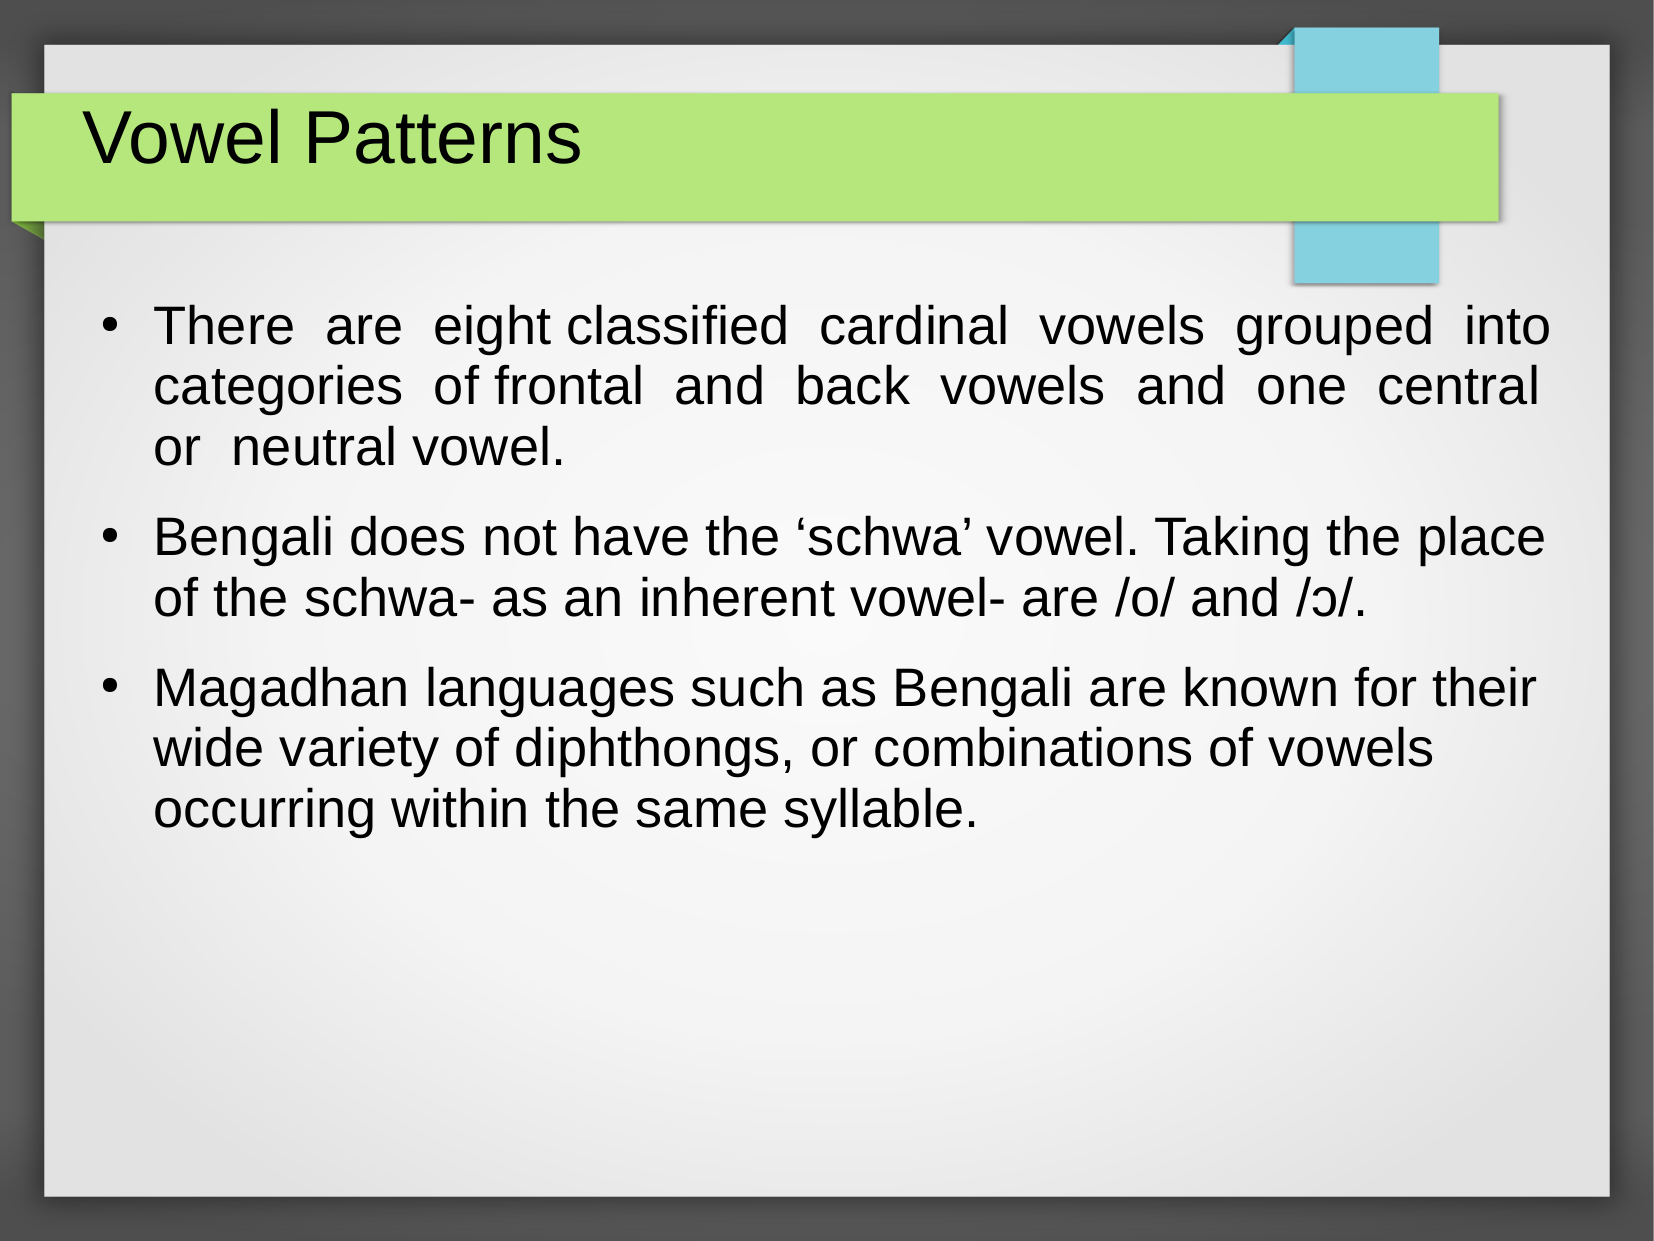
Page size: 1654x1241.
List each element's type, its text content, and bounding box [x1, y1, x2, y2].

list There are eight classified cardinal vowels grouped into categories of frontal and back vowels and one central or neutral vowel. Bengali does not have the ‘schwa’ vowel. Taking the place of the schwa- as an inherent vowel- are /o/ and /ɔ/. Magadhan languages such as Bengali are known for their wide variety of diphthongs, or combinations of vowels occurring within the same syllable. [82, 295, 1571, 1015]
title Vowel Patterns [82, 47, 1412, 229]
picture [0, 0, 1654, 1241]
